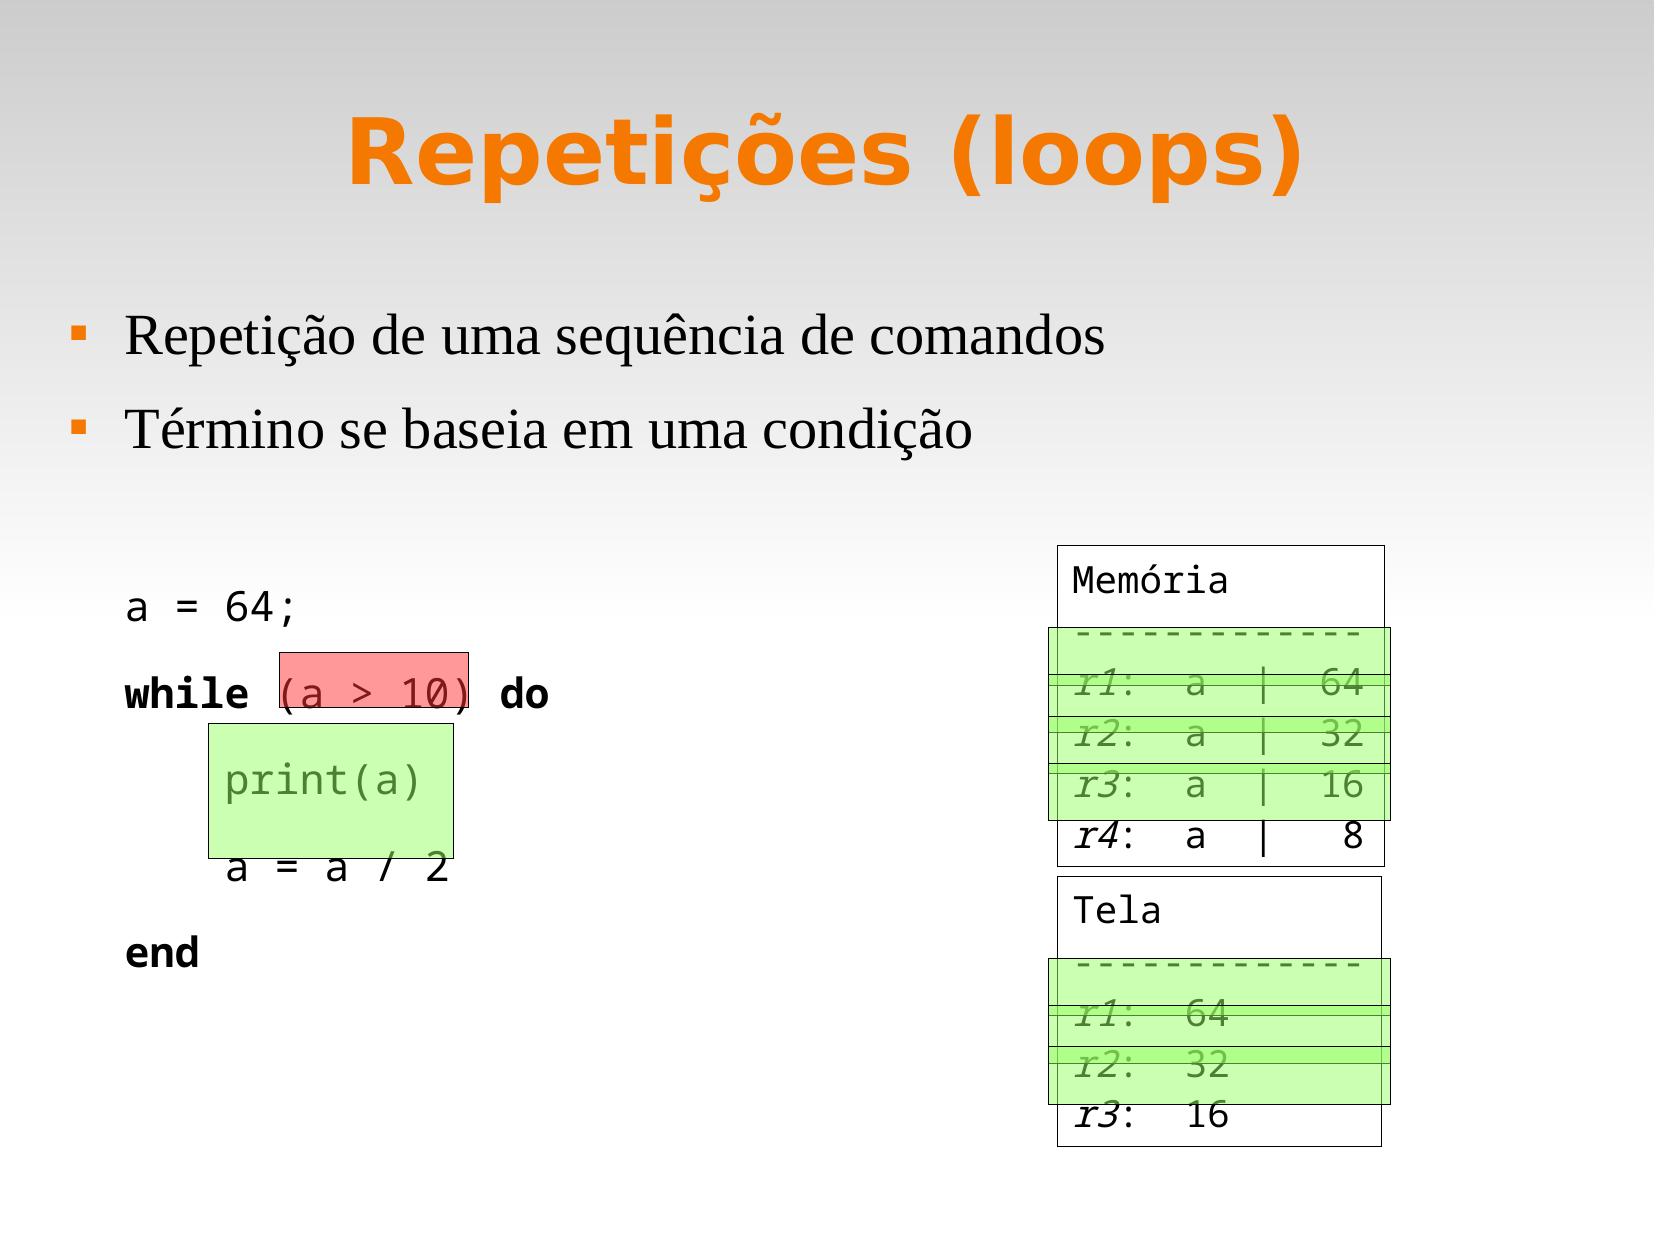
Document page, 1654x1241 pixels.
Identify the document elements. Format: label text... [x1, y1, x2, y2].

list Repetição de uma sequência de comandos Término se baseia em uma condição a = 64; while (a > 10) do print(a) a = a / 2 end [0, 302, 1576, 1121]
text_box Memória ------------- r1: a | 64 r2: a | 32 r3: a | 16 r4: a | 8 [1057, 545, 1385, 627]
text_box [1048, 627, 1391, 821]
text_box Tela ------------- r1: 64 r2: 32 r3: 16 [1057, 876, 1382, 958]
text_box [208, 723, 454, 859]
text_box [279, 652, 469, 708]
title Repetições (loops) [82, 49, 1571, 257]
text_box Tela ------------- r1: 64 r2: 32 r3: 16 [1057, 1105, 1382, 1109]
text_box [1048, 958, 1391, 1105]
